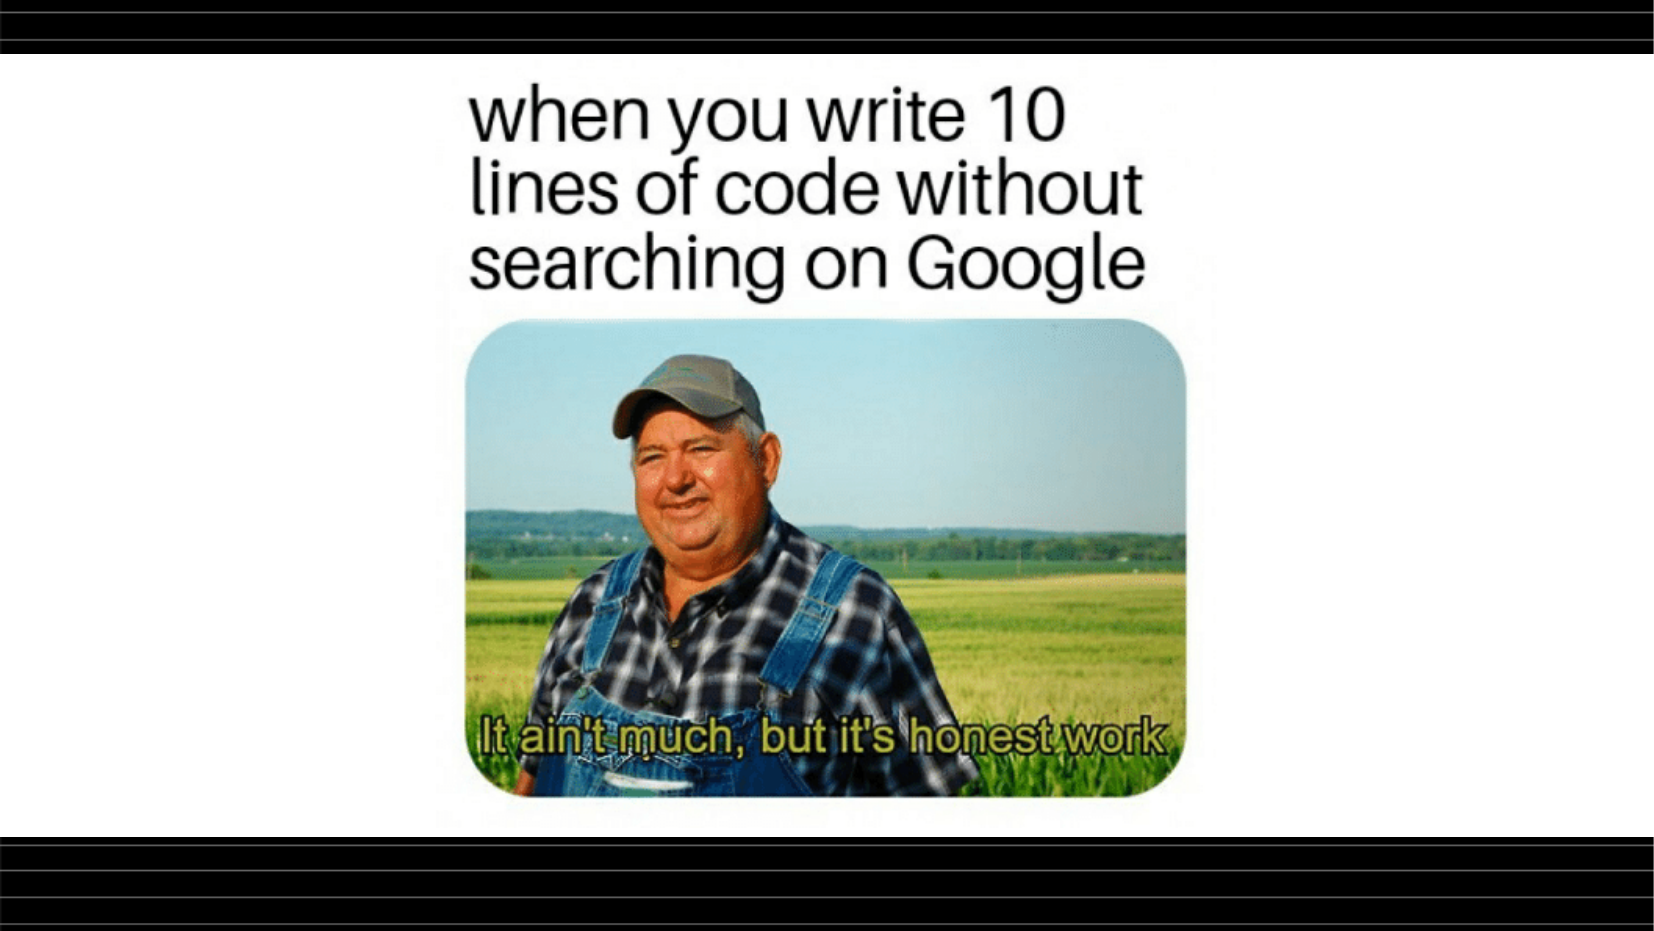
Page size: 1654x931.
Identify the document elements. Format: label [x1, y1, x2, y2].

picture [435, 59, 1217, 828]
picture [0, 0, 1654, 54]
picture [0, 837, 1654, 931]
